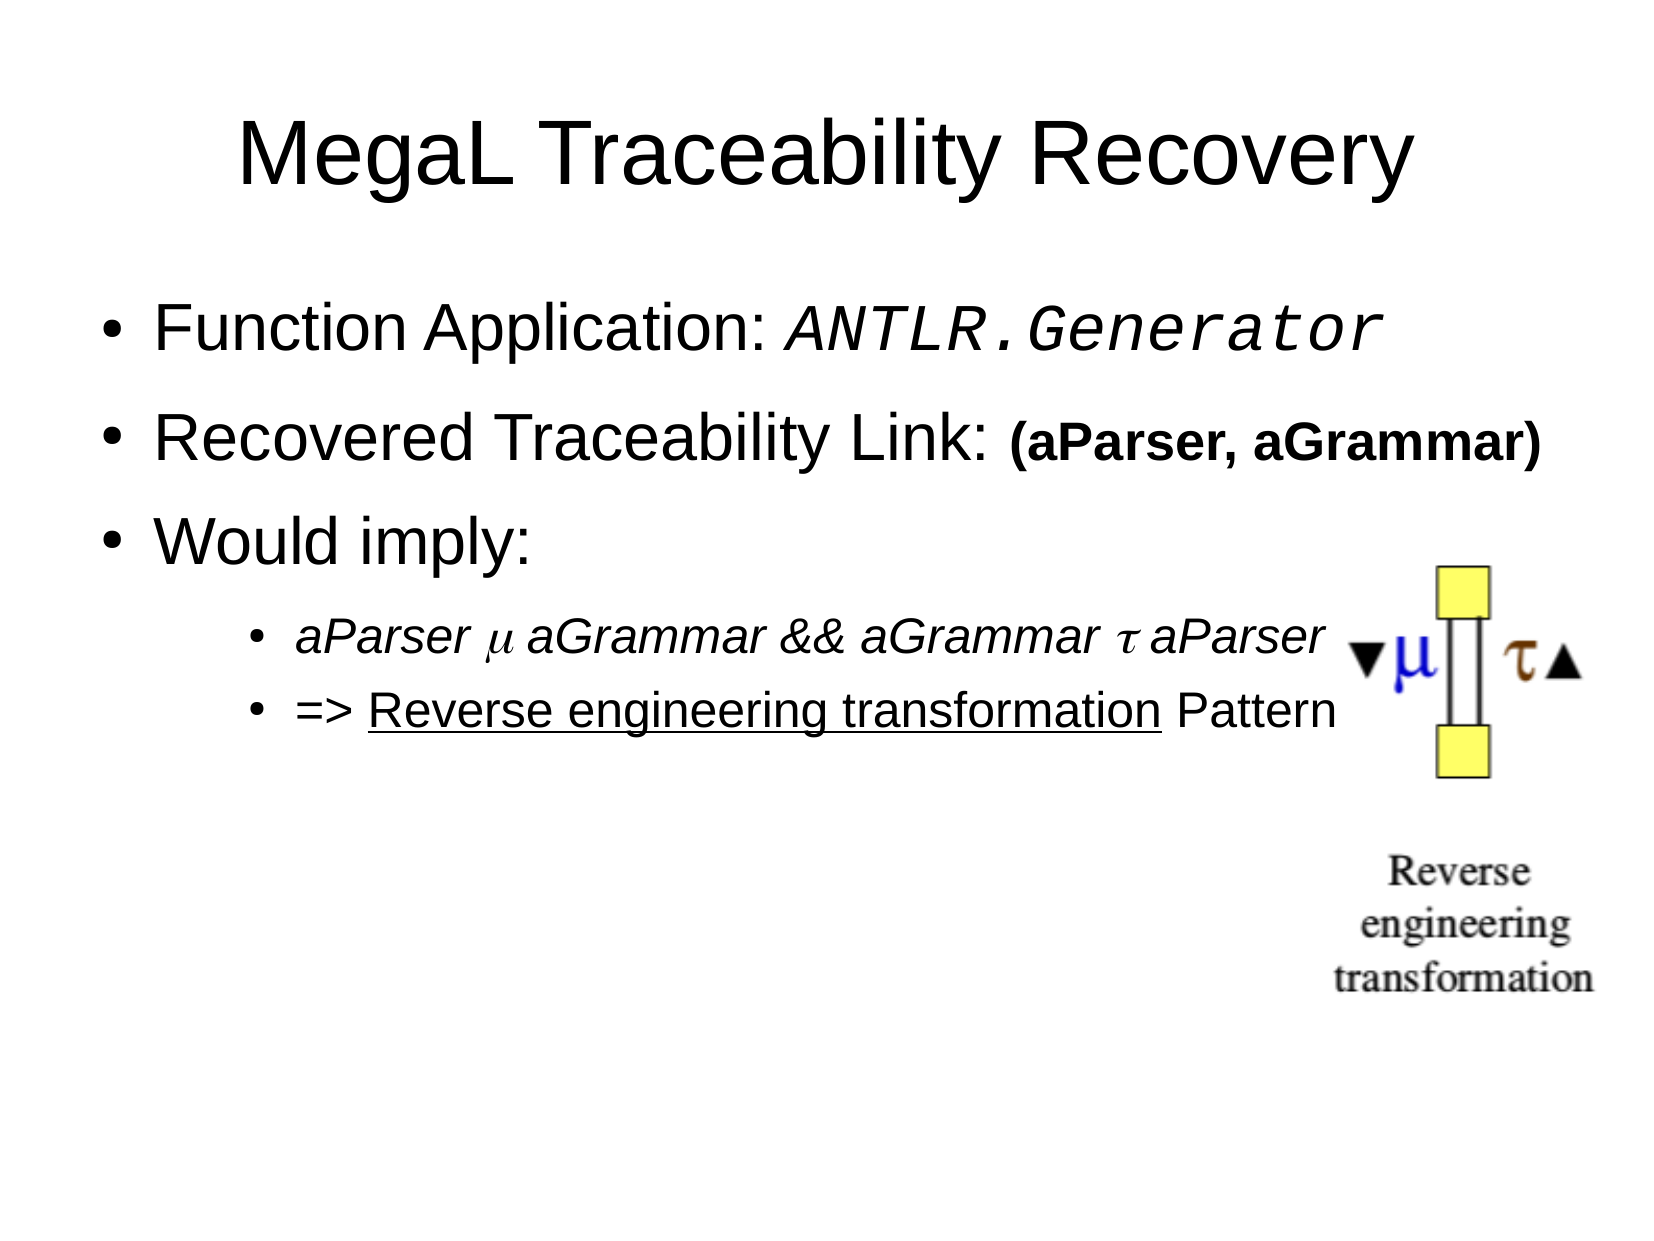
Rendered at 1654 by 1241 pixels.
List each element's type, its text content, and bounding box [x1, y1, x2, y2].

picture [1290, 539, 1649, 1015]
list Function Application: ANTLR.Generator Recovered Traceability Link: (aParser, aGrammar) Would imply: aParser m aGrammar && aGrammar t aParser => Reverse engineering transformation Pattern [82, 290, 1571, 1010]
title MegaL Traceability Recovery [82, 49, 1571, 257]
